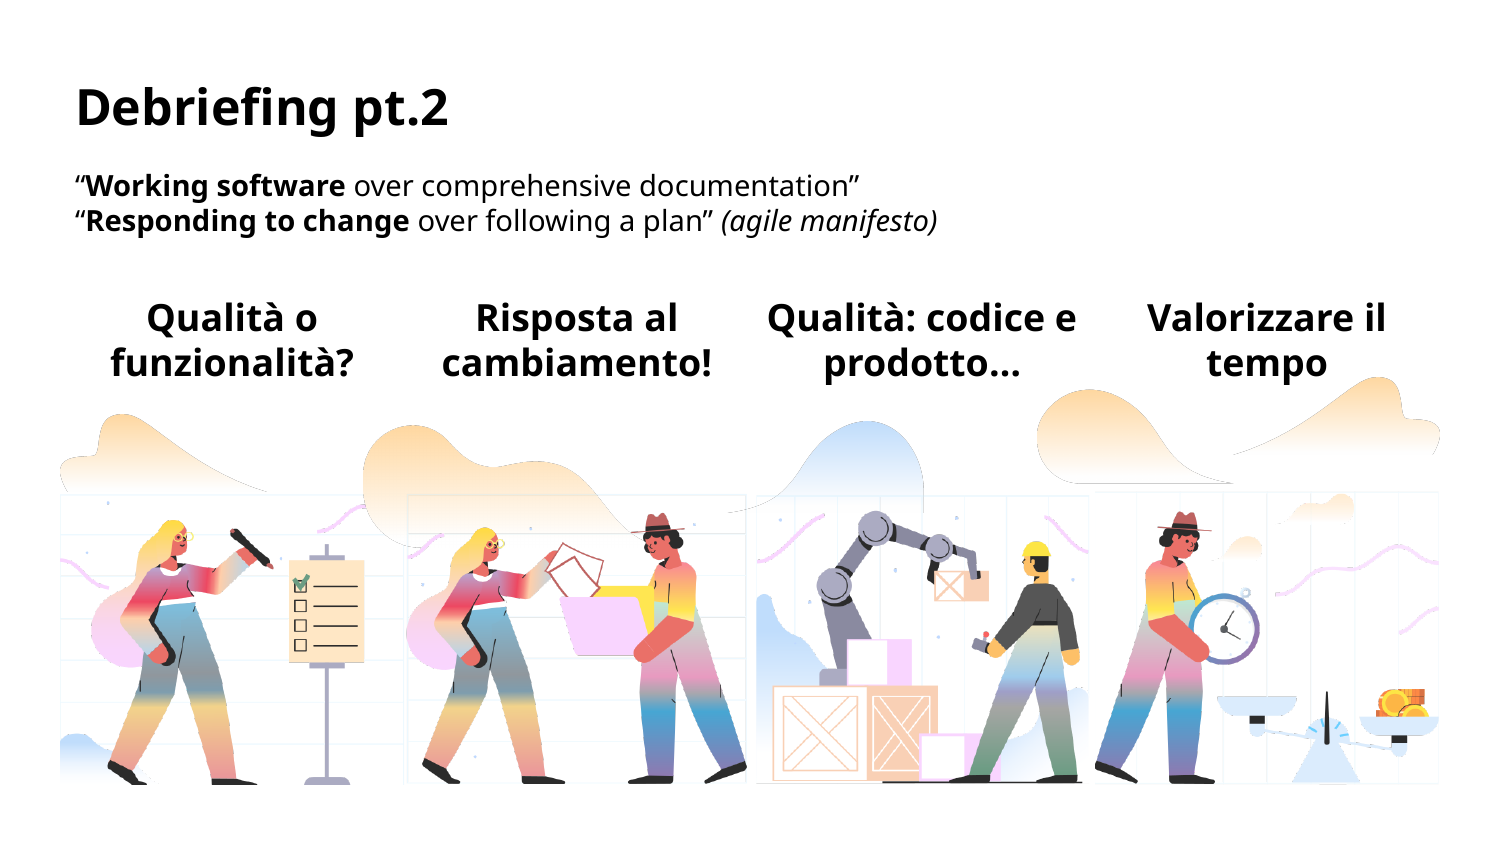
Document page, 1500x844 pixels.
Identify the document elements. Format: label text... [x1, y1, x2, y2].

title Qualità o funzionalità? [60, 228, 405, 400]
title “Working software over comprehensive documentation” “Responding to change over following a plan” (agile manifesto) [60, 151, 1440, 228]
title Qualità: codice e prodotto… [750, 228, 1095, 400]
title Valorizzare il tempo [1095, 228, 1440, 400]
picture [60, 414, 1440, 785]
picture [1037, 389, 1440, 484]
title Debriefing pt.2 [60, 0, 1440, 151]
title Risposta al cambiamento! [405, 228, 750, 400]
